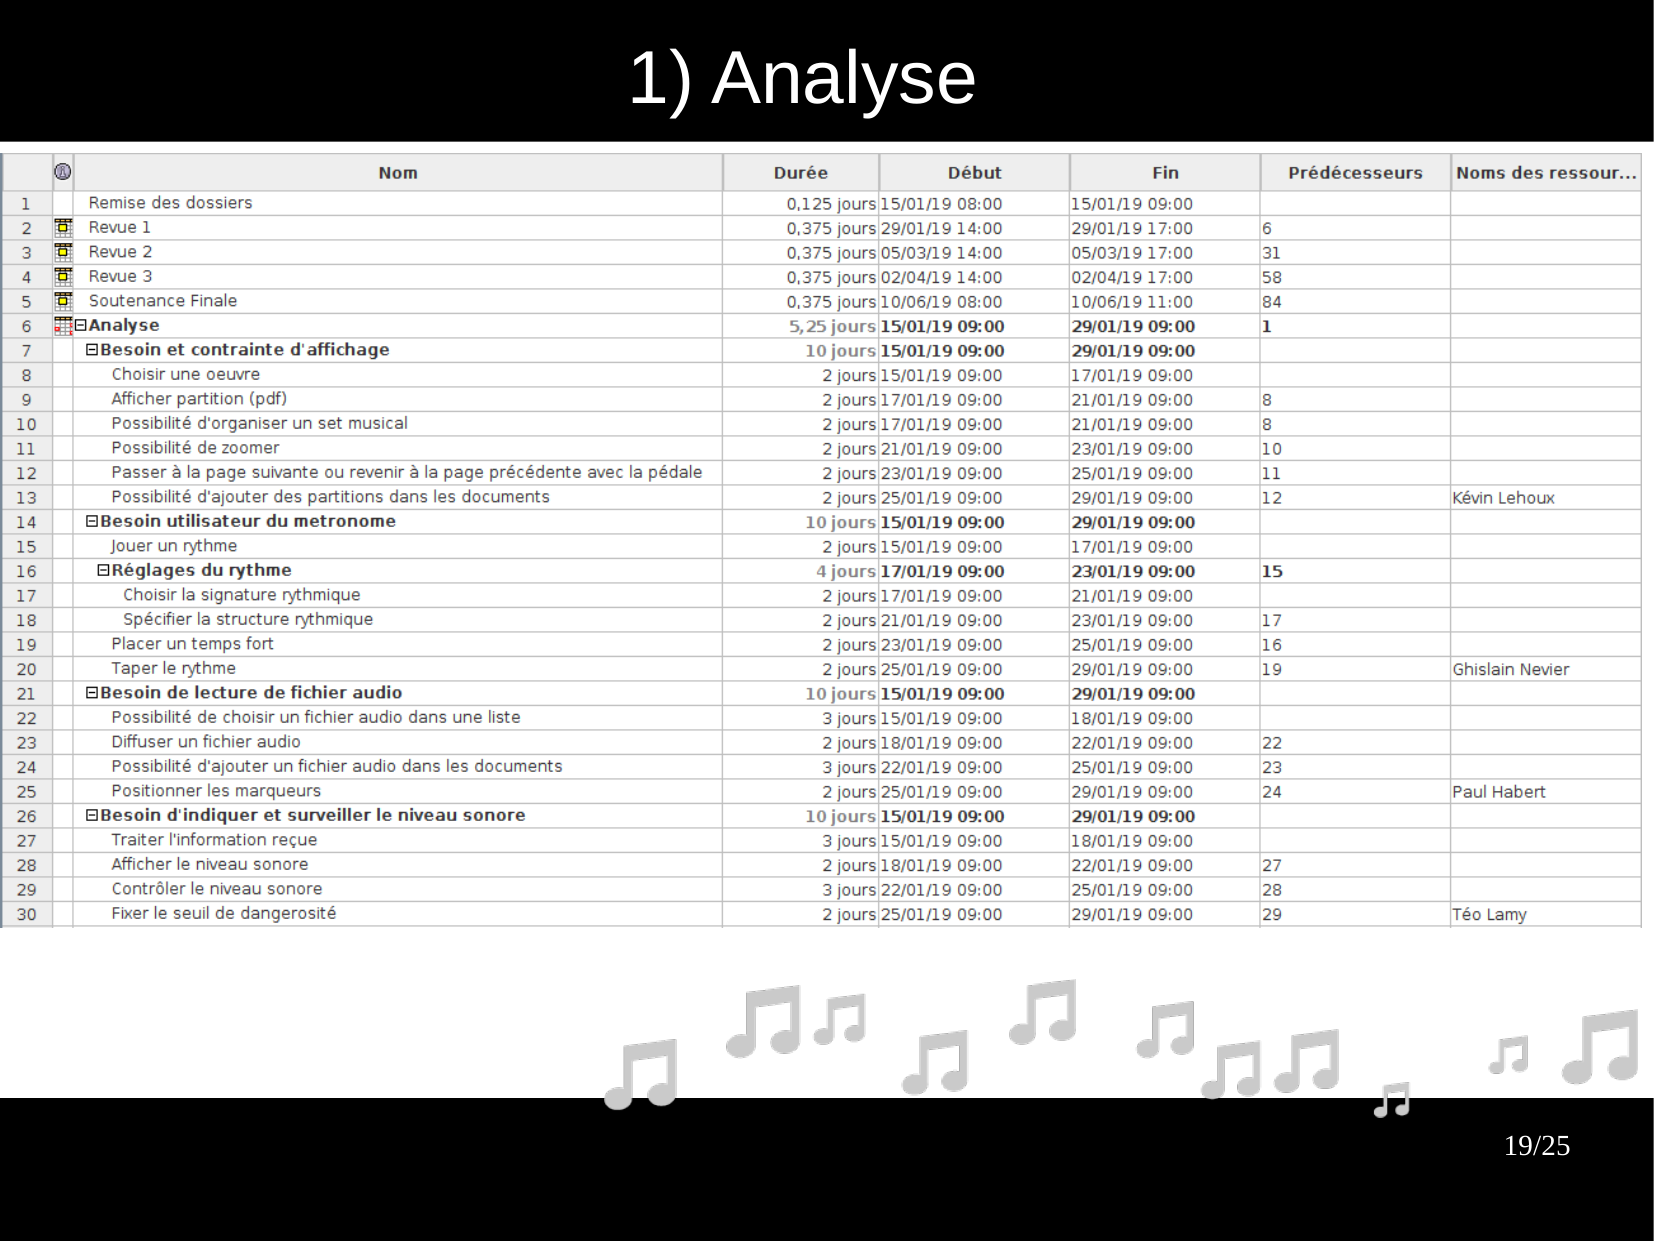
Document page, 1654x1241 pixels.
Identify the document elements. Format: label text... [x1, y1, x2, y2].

picture [0, 153, 1642, 928]
title 1) Analyse [59, 8, 1548, 148]
